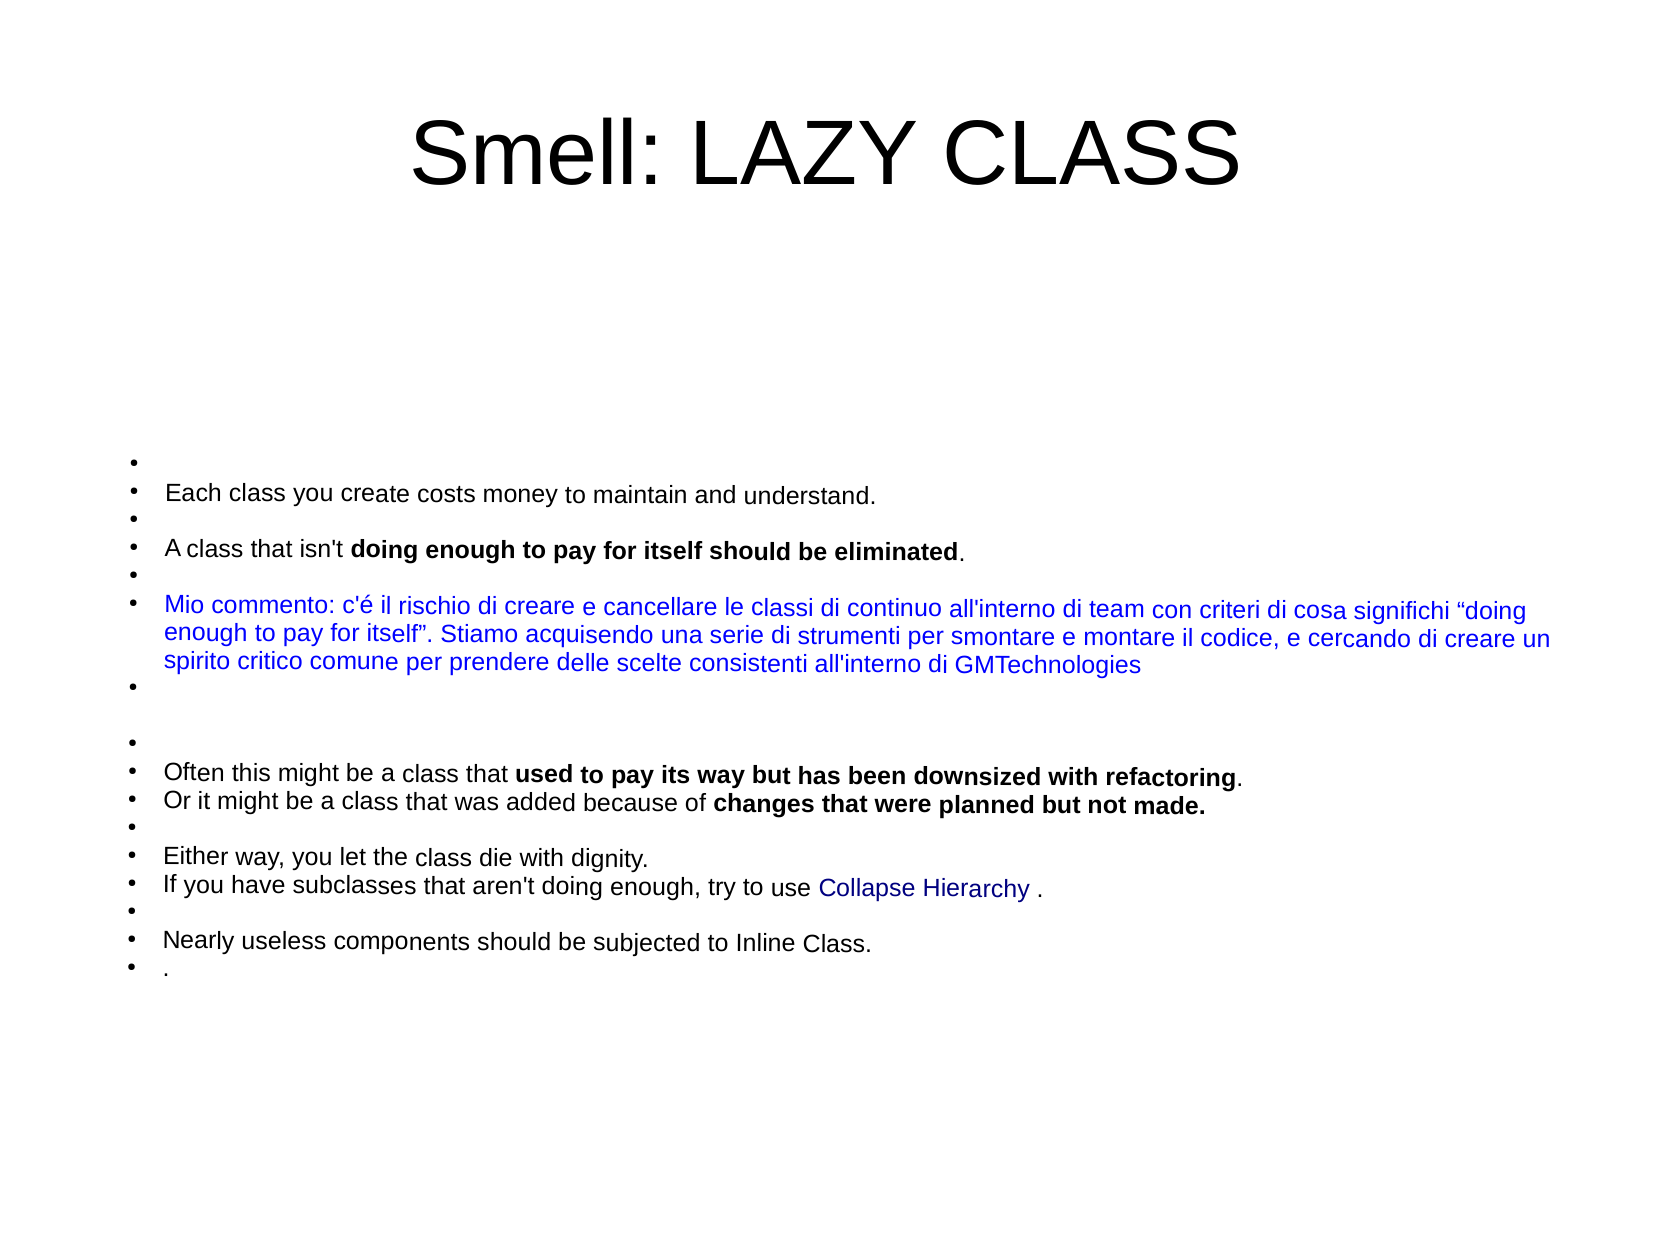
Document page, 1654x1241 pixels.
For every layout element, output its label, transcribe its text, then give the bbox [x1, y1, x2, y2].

title Smell: LAZY CLASS [82, 49, 1571, 257]
text_box Each class you create costs money to maintain and understand. A class that isn't doing enough to pay for itself should be eliminated. Mio commento: c'é il rischio di creare e cancellare le classi di continuo all'interno di team con criteri di cosa significhi “doing enough to pay for itself”. Stiamo acquisendo una serie di strumenti per smontare e montare il codice, e cercando di creare un spirito critico comune per prendere delle scelte consistenti all'interno di GMTechnologies Often this might be a class that used to pay its way but has been downsized with refactoring. Or it might be a class that was added because of changes that were planned but not made. Either way, you let the class die with dignity. If you have subclasses that aren't doing enough, try to use Collapse Hierarchy . Nearly useless components should be subjected to Inline Class. . [90, 242, 1560, 1197]
